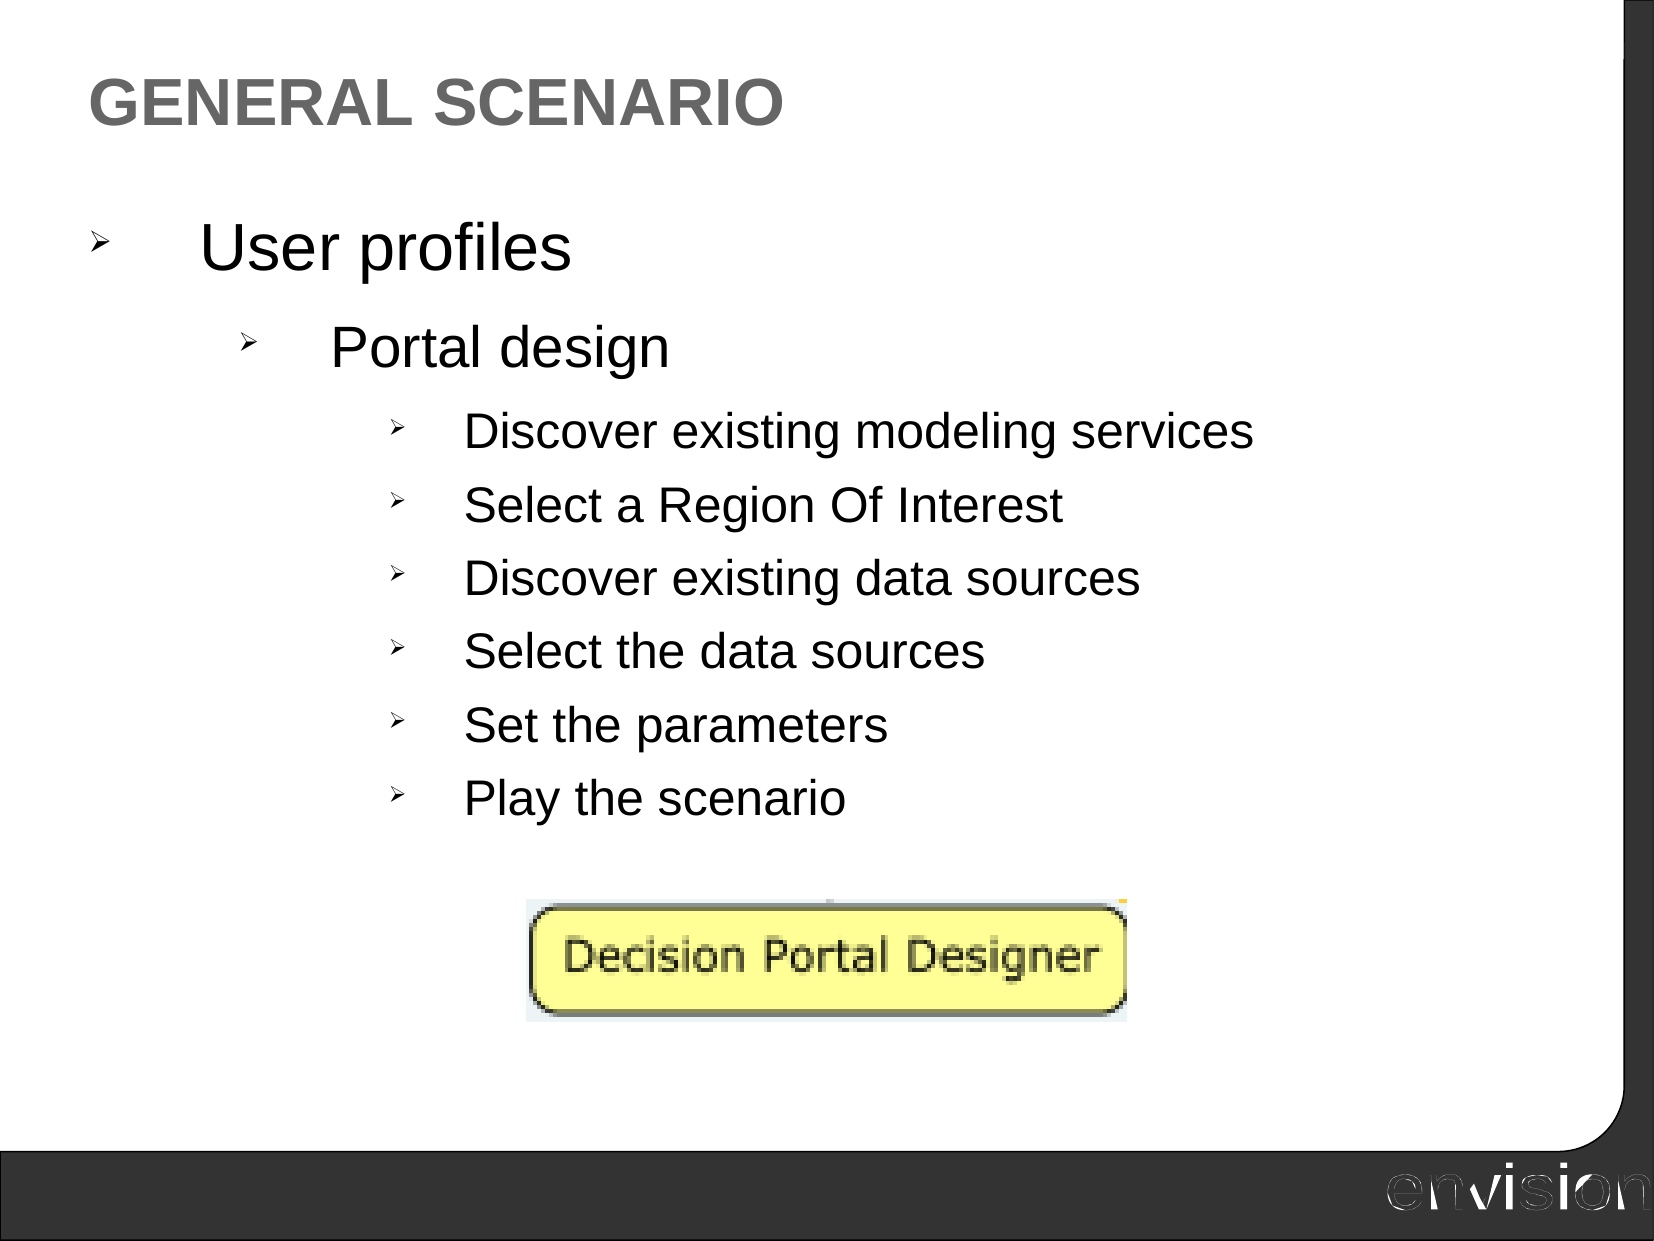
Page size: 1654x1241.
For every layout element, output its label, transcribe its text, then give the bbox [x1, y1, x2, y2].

title GENERAL SCENARIO [88, 0, 1571, 206]
picture [526, 899, 1127, 1022]
list User profiles Portal design Discover existing modeling services Select a Region Of Interest Discover existing data sources Select the data sources Set the parameters Play the scenario [88, 206, 1571, 1088]
